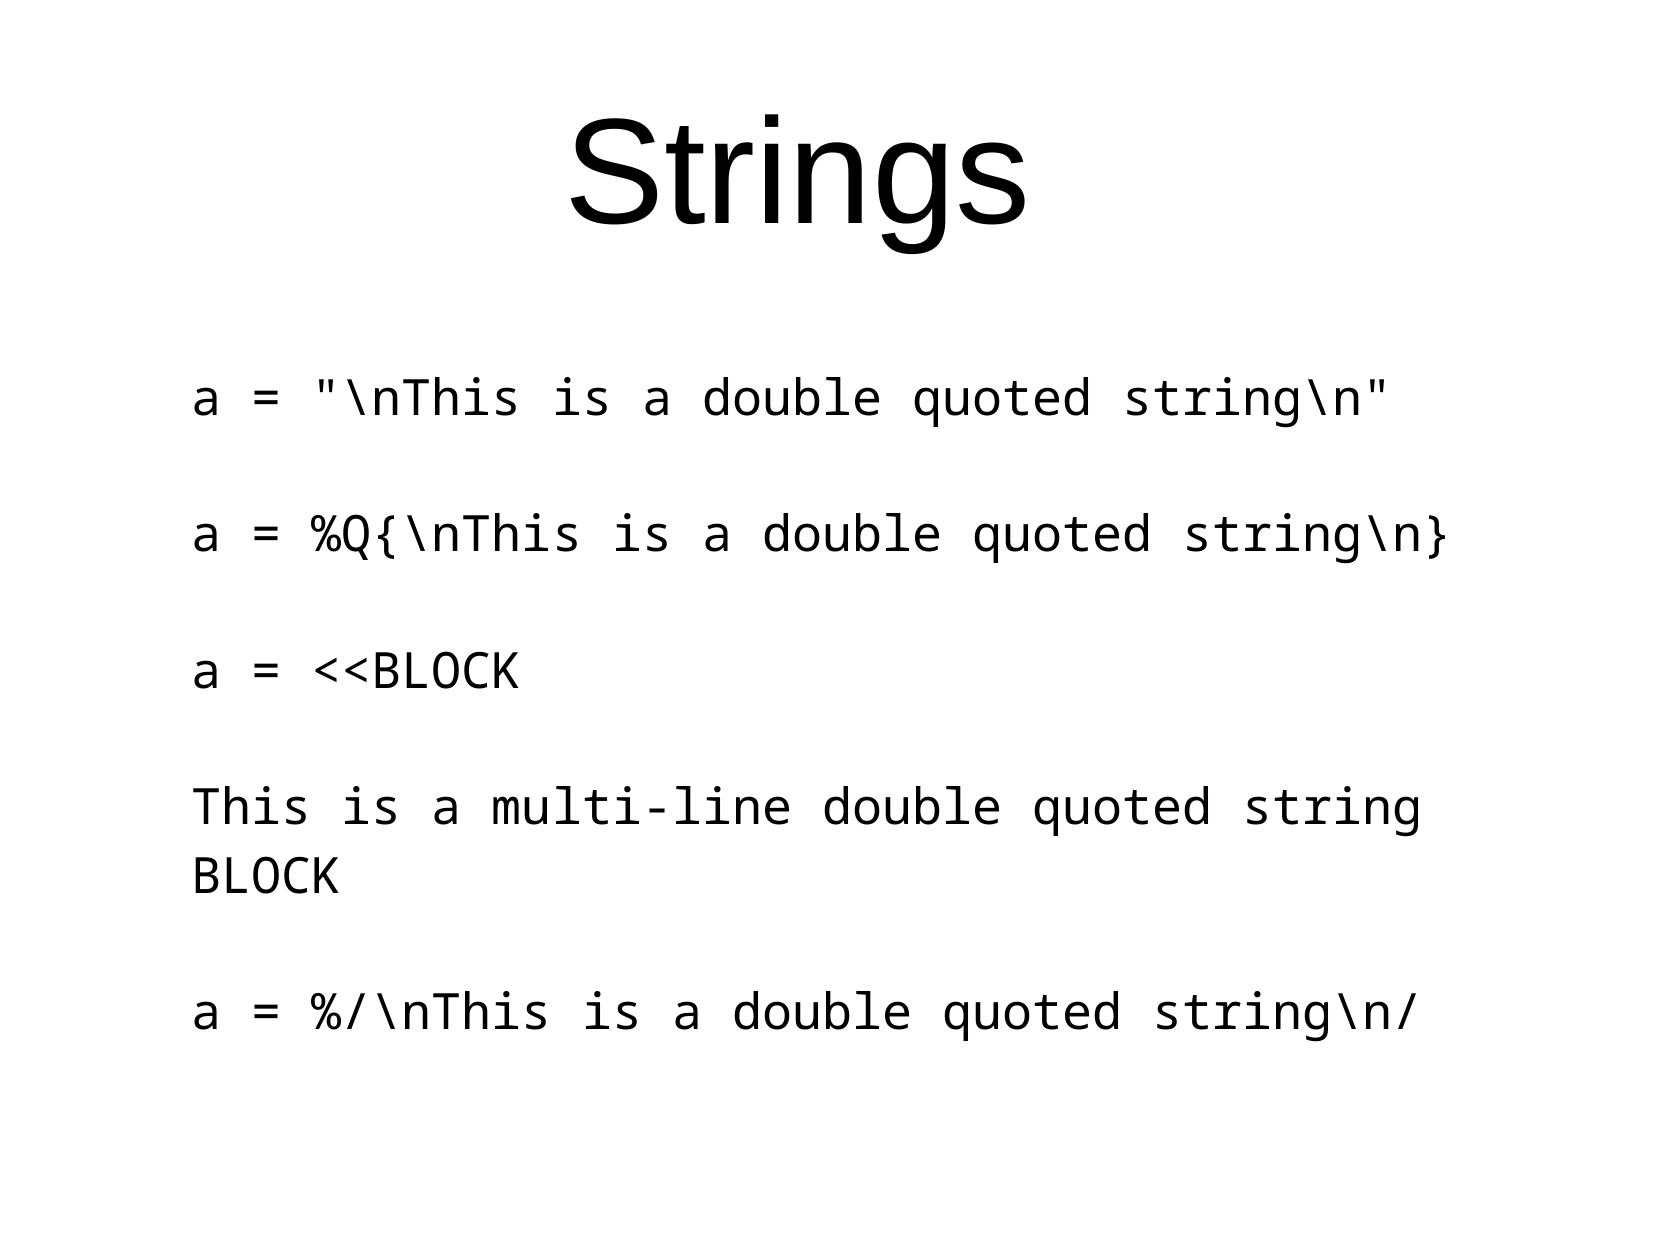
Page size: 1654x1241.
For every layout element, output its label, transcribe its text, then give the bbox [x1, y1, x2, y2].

text_box Strings [549, 80, 1047, 263]
text_box a = "\nThis is a double quoted string\n" a = %Q{\nThis is a double quoted string\n} a = <<BLOCK This is a multi-line double quoted string BLOCK a = %/\nThis is a double quoted string\n/ [177, 354, 1477, 1063]
